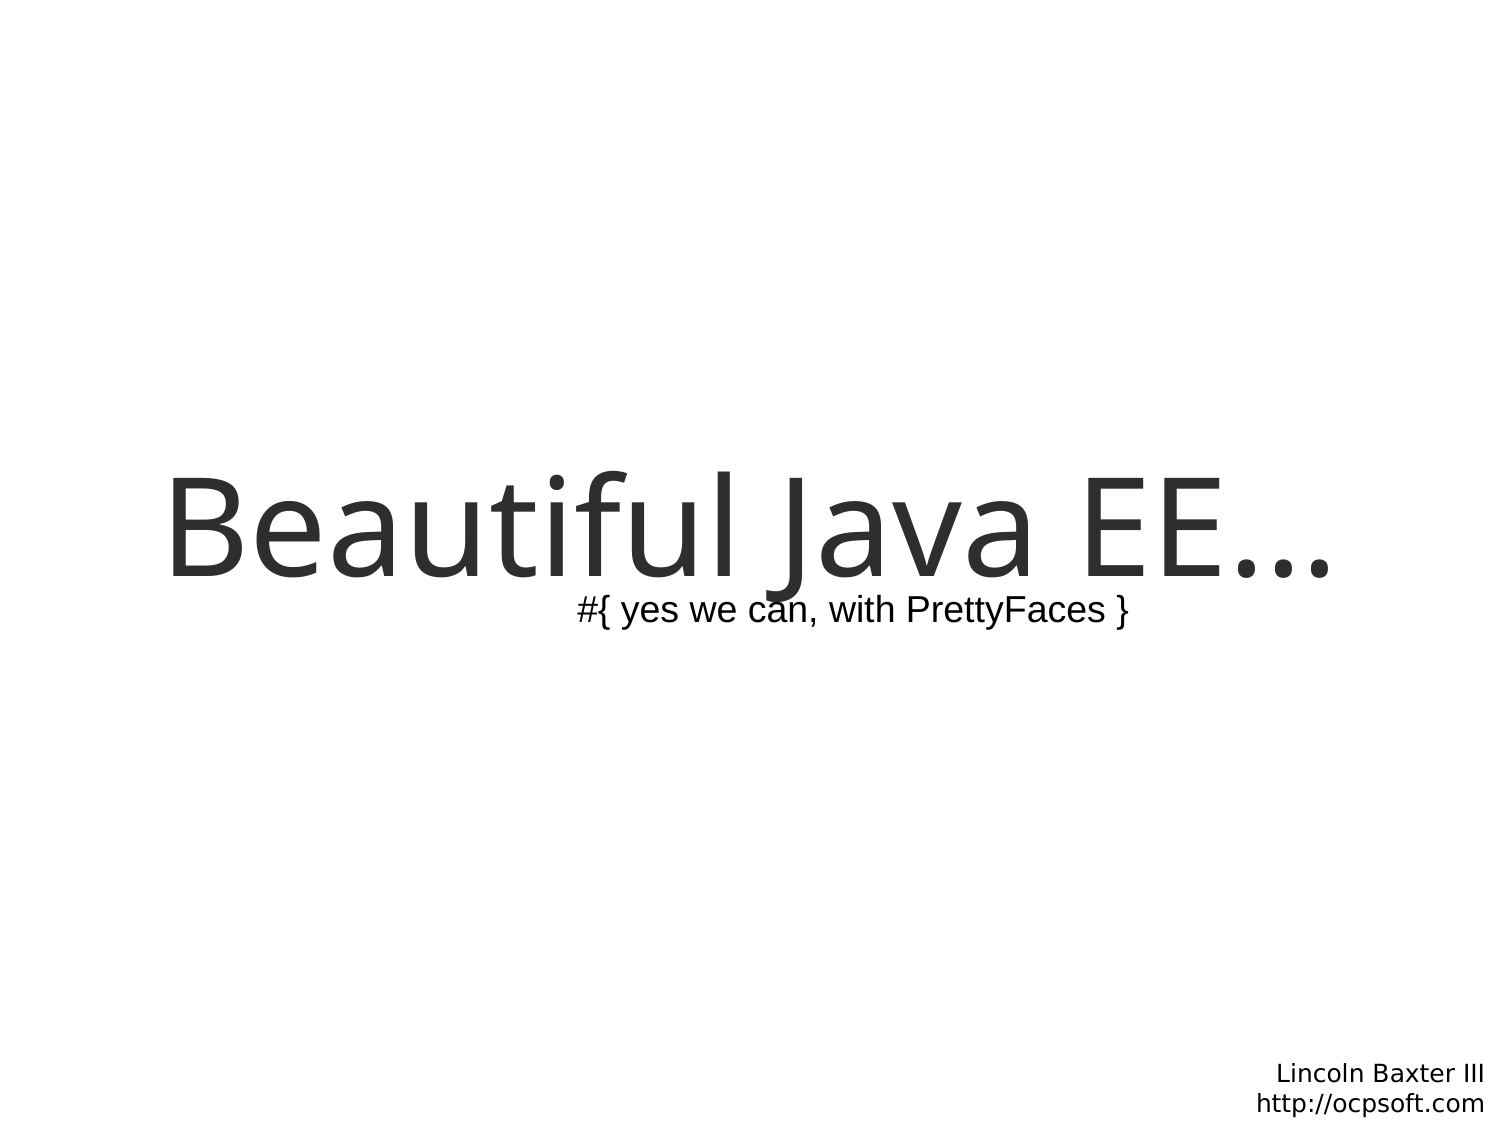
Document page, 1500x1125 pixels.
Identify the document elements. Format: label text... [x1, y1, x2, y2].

subtitle Beautiful Java EE... [75, 119, 1425, 923]
text_box #{ yes we can, with PrettyFaces } [562, 577, 1163, 638]
